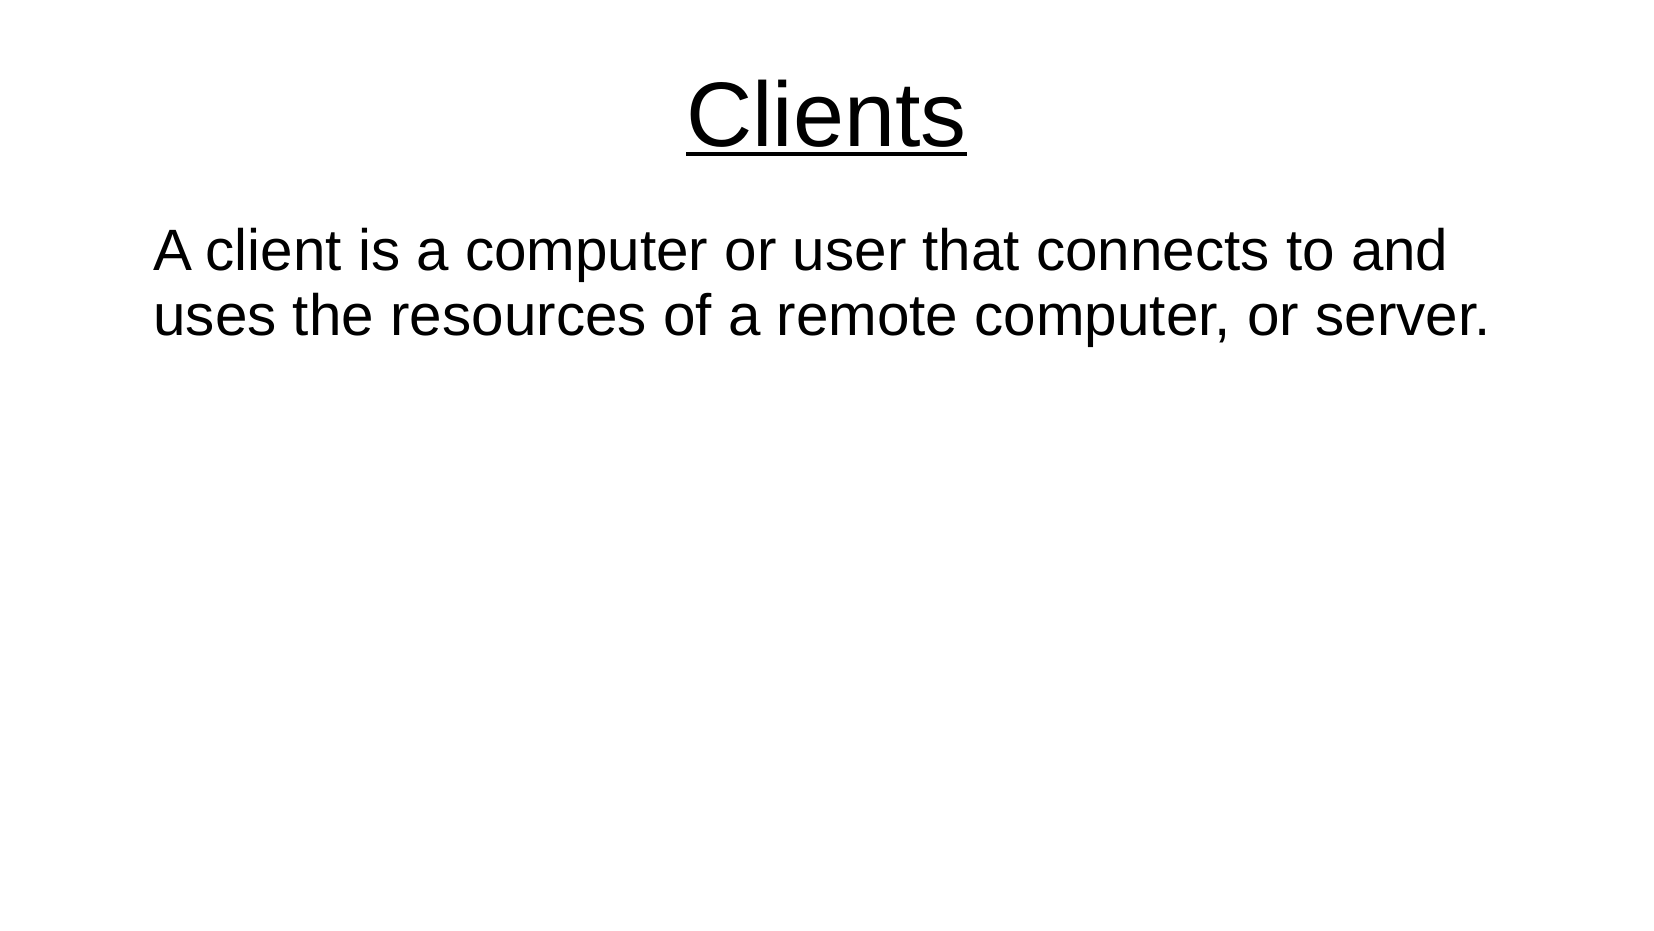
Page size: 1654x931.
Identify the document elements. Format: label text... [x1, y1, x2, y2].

title Clients [82, 37, 1571, 193]
list A client is a computer or user that connects to and uses the resources of a remote computer, or server. [82, 217, 1571, 758]
